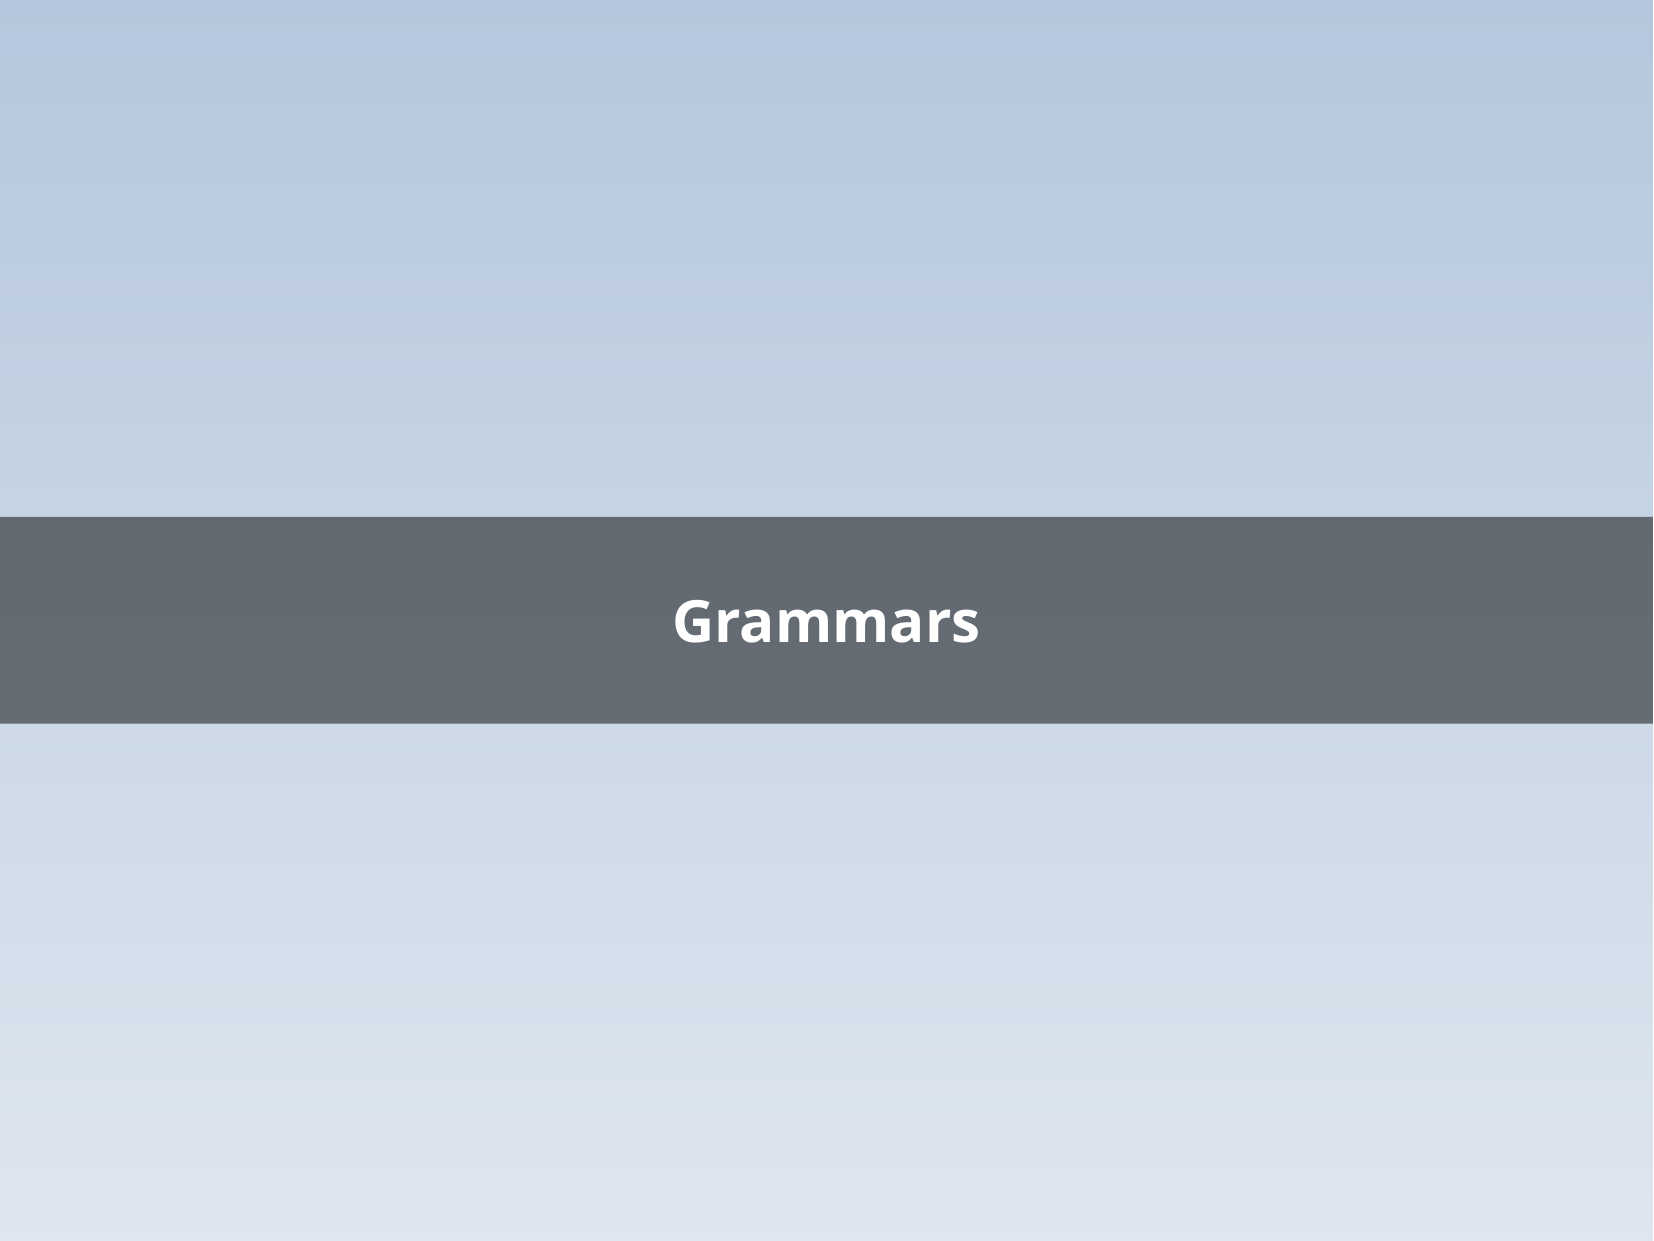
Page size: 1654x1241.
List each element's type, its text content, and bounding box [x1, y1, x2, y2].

title Grammars [58, 546, 1594, 695]
